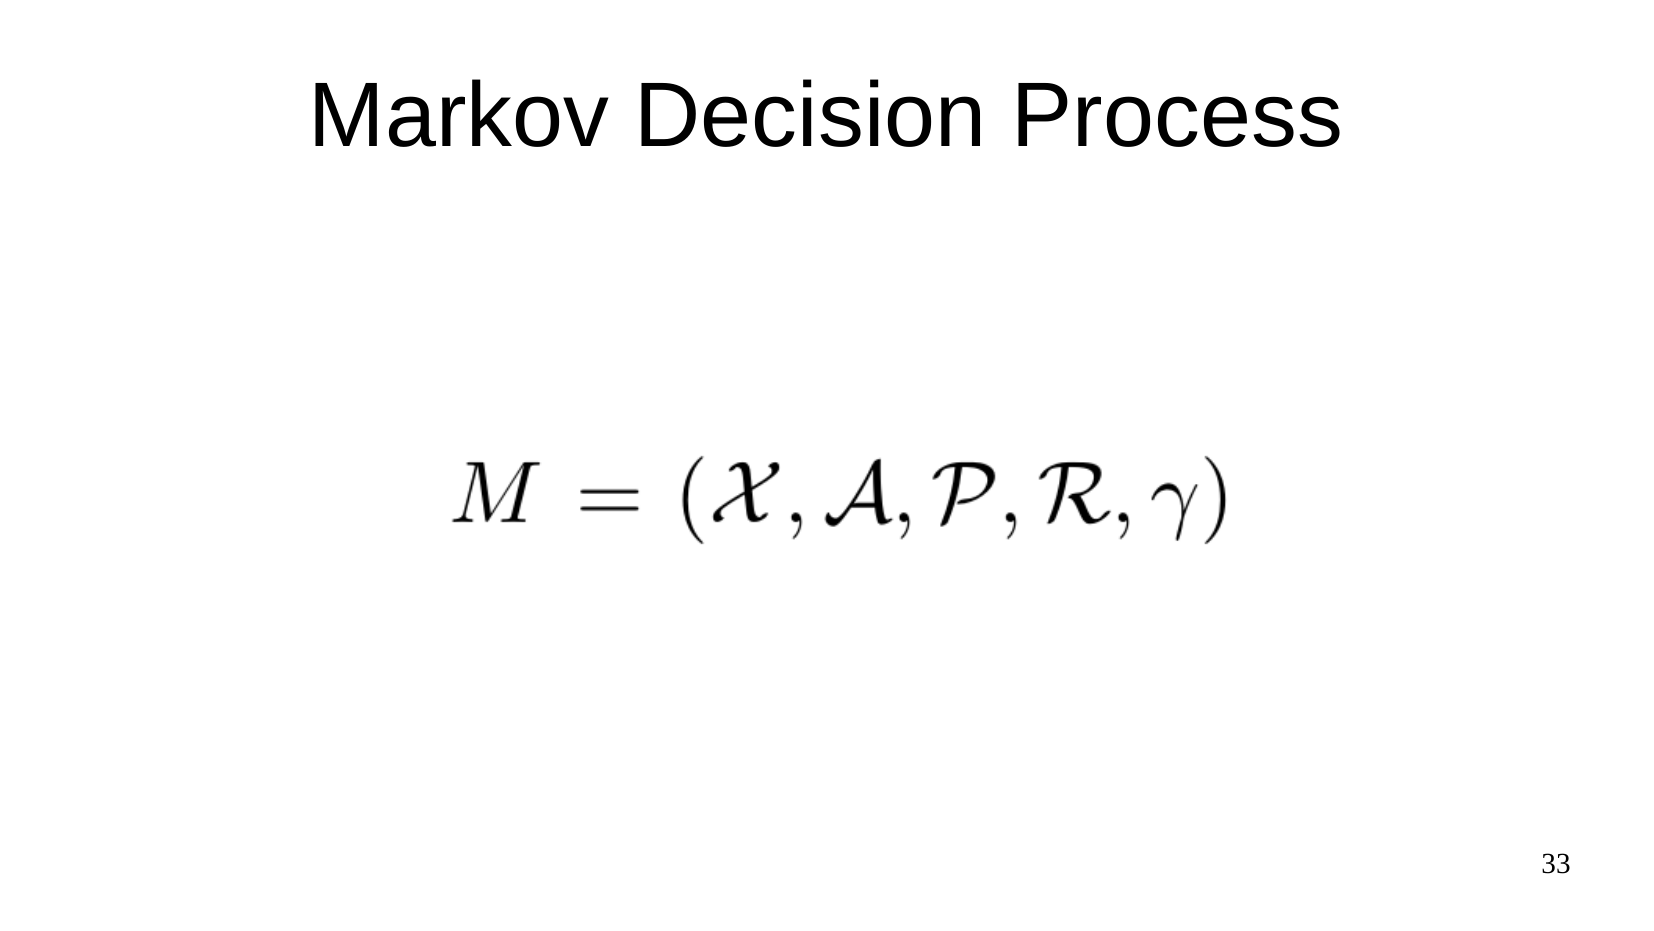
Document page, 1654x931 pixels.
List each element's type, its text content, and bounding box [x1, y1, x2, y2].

title Markov Decision Process [82, 37, 1571, 193]
picture [446, 425, 1238, 563]
